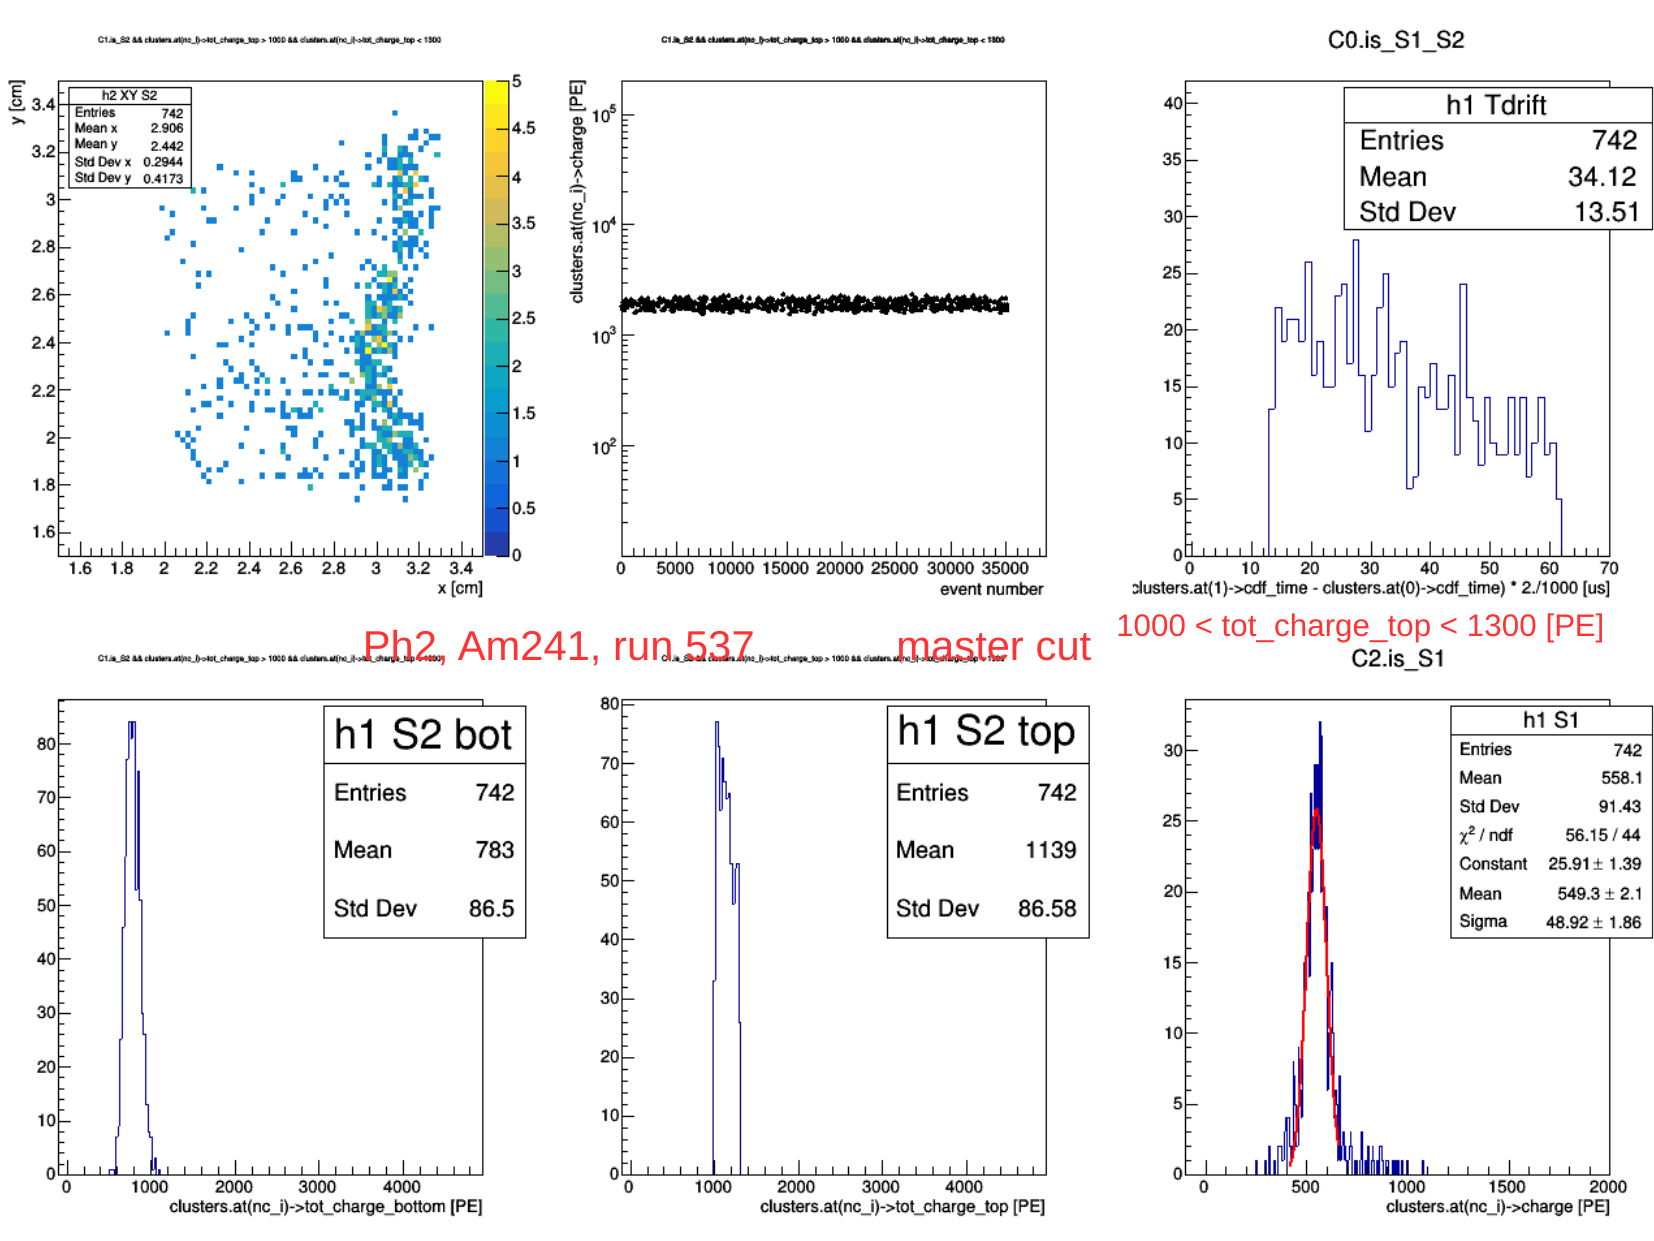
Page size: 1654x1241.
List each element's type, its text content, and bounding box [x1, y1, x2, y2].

text_box Ph2, Am241, run 537 [218, 615, 653, 751]
text_box master cut [653, 615, 1336, 751]
picture [6, 22, 1654, 1224]
text_box 1000 < tot_charge_top < 1300 [PE] [1079, 600, 1643, 736]
